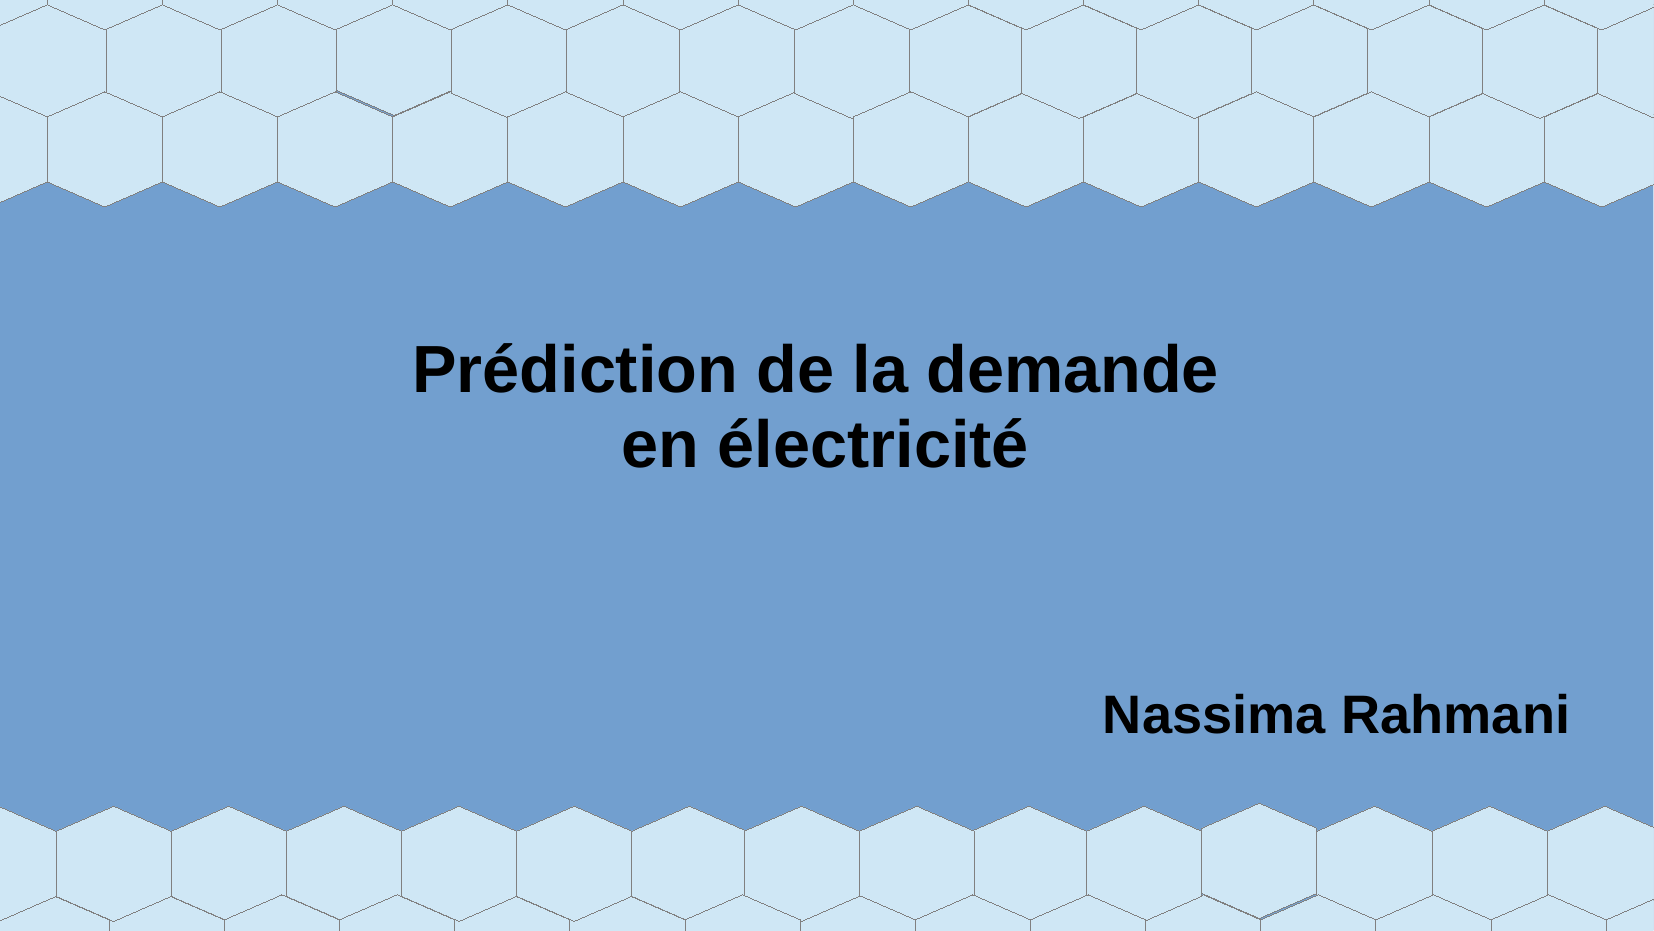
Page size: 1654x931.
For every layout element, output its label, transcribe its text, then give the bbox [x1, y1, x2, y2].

text_box Prédiction de la demande en électricité [351, 324, 1300, 562]
list Nassima Rahmani [82, 217, 1571, 758]
